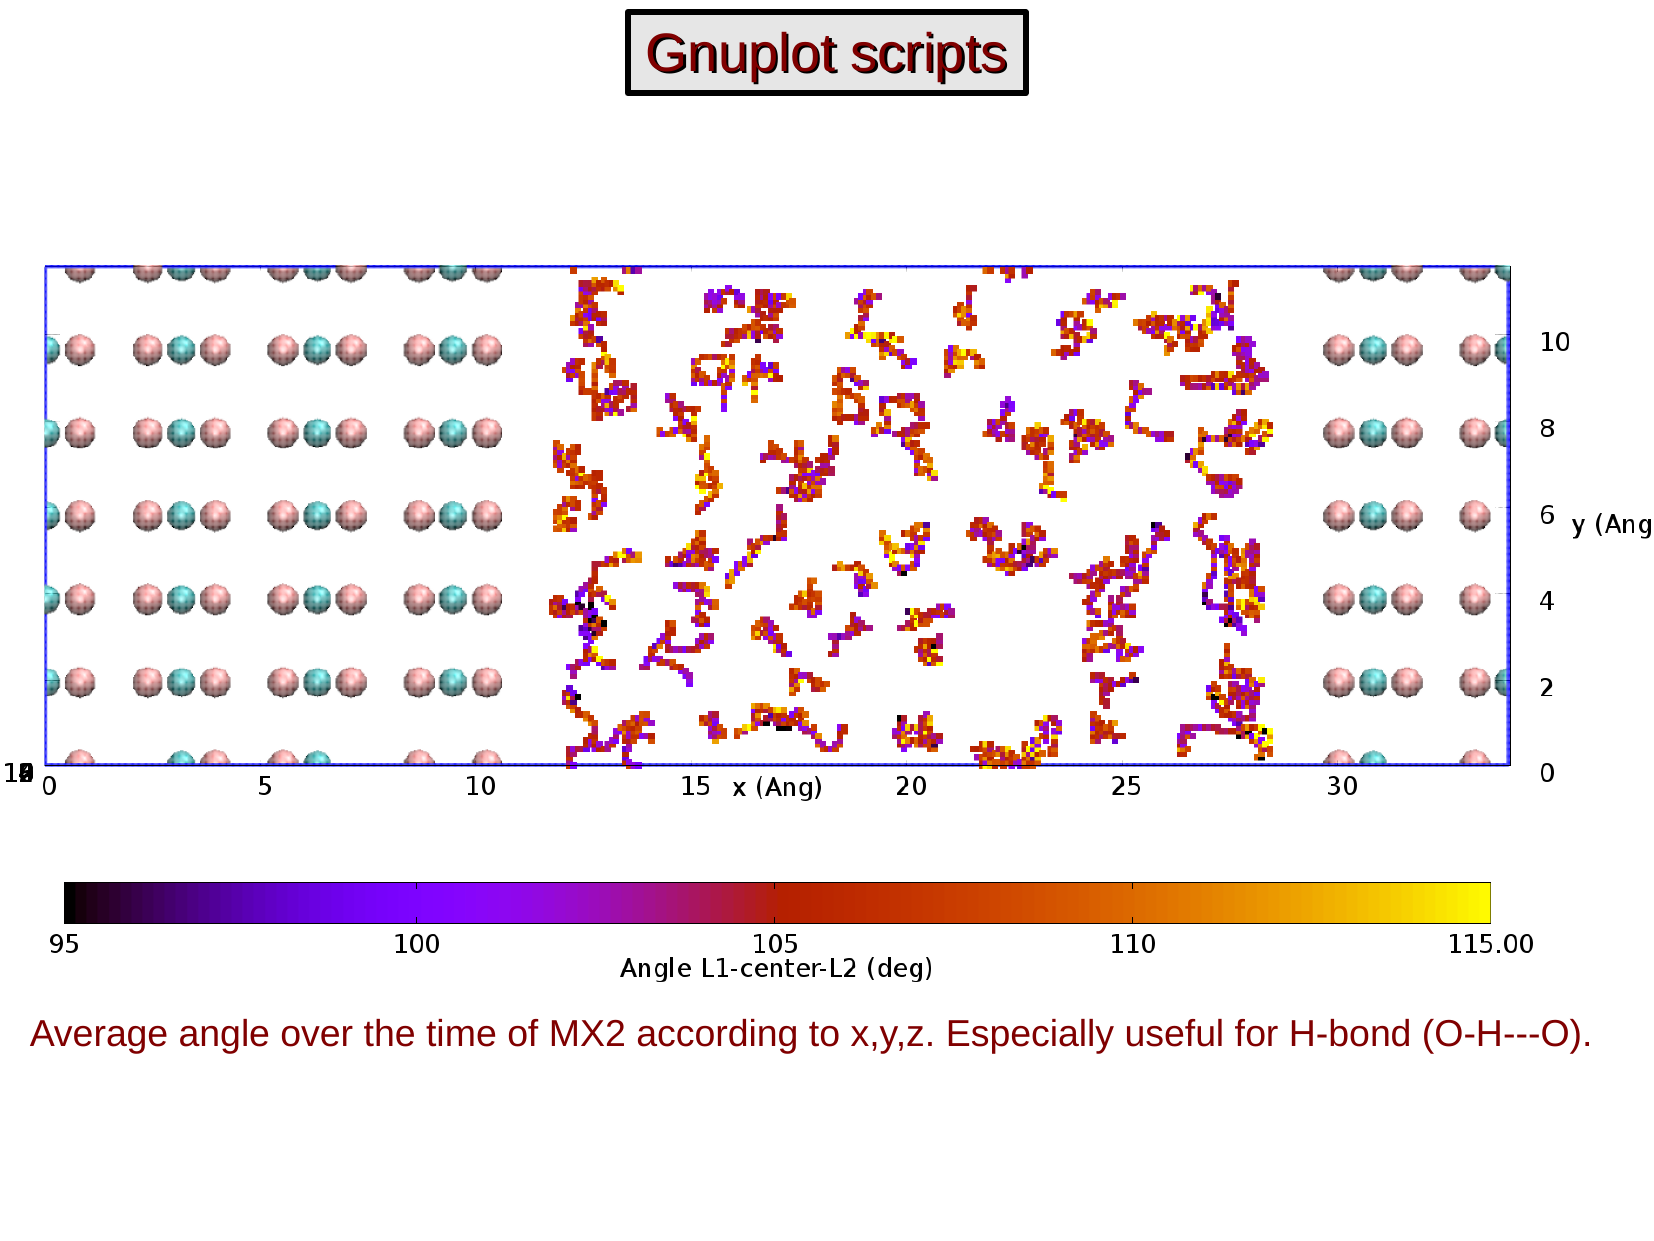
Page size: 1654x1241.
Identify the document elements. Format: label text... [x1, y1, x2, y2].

text_box Average angle over the time of MX2 according to x,y,z. Especially useful for H-bond (O-H---O). [15, 1005, 1654, 1111]
picture [5, 265, 1654, 982]
text_box Gnuplot scripts [627, 11, 1026, 94]
